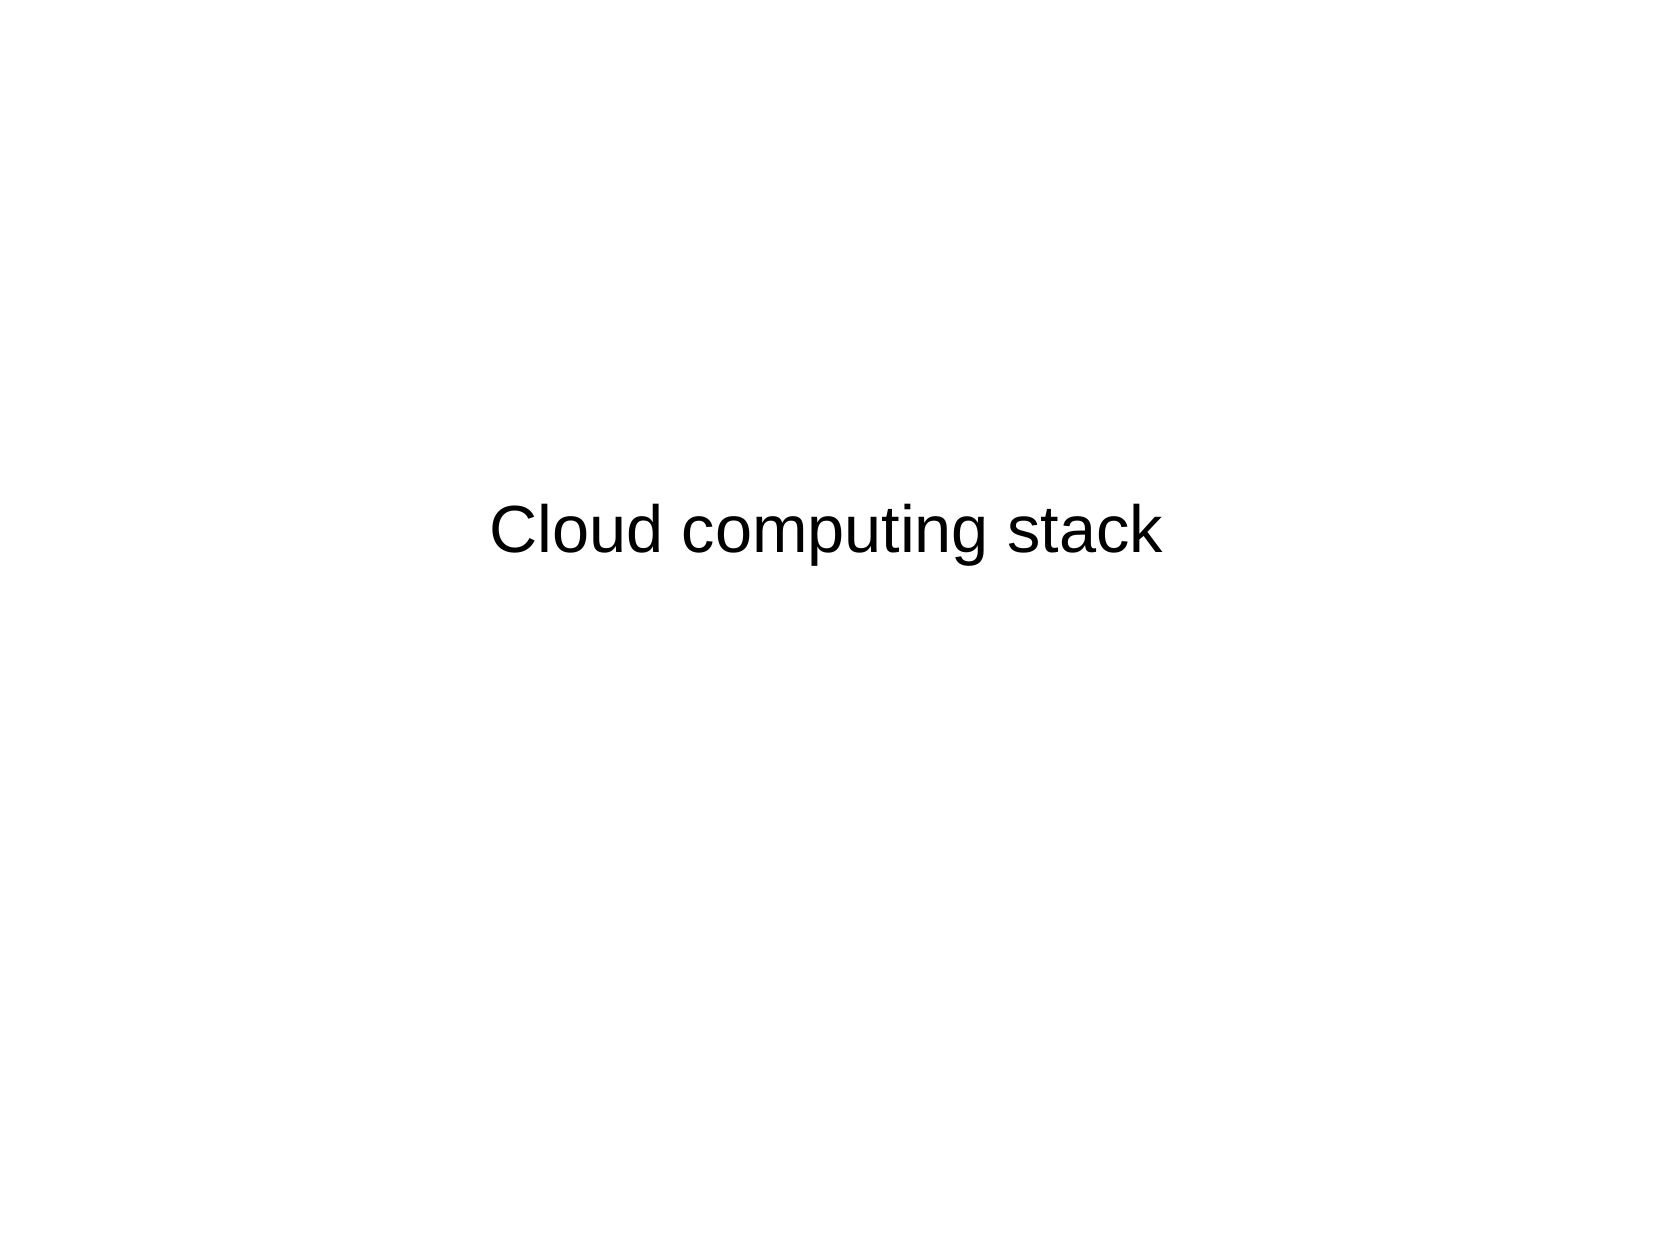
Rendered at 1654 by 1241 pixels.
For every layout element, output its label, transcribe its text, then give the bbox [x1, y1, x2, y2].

subtitle Cloud computing stack [82, 49, 1571, 1010]
